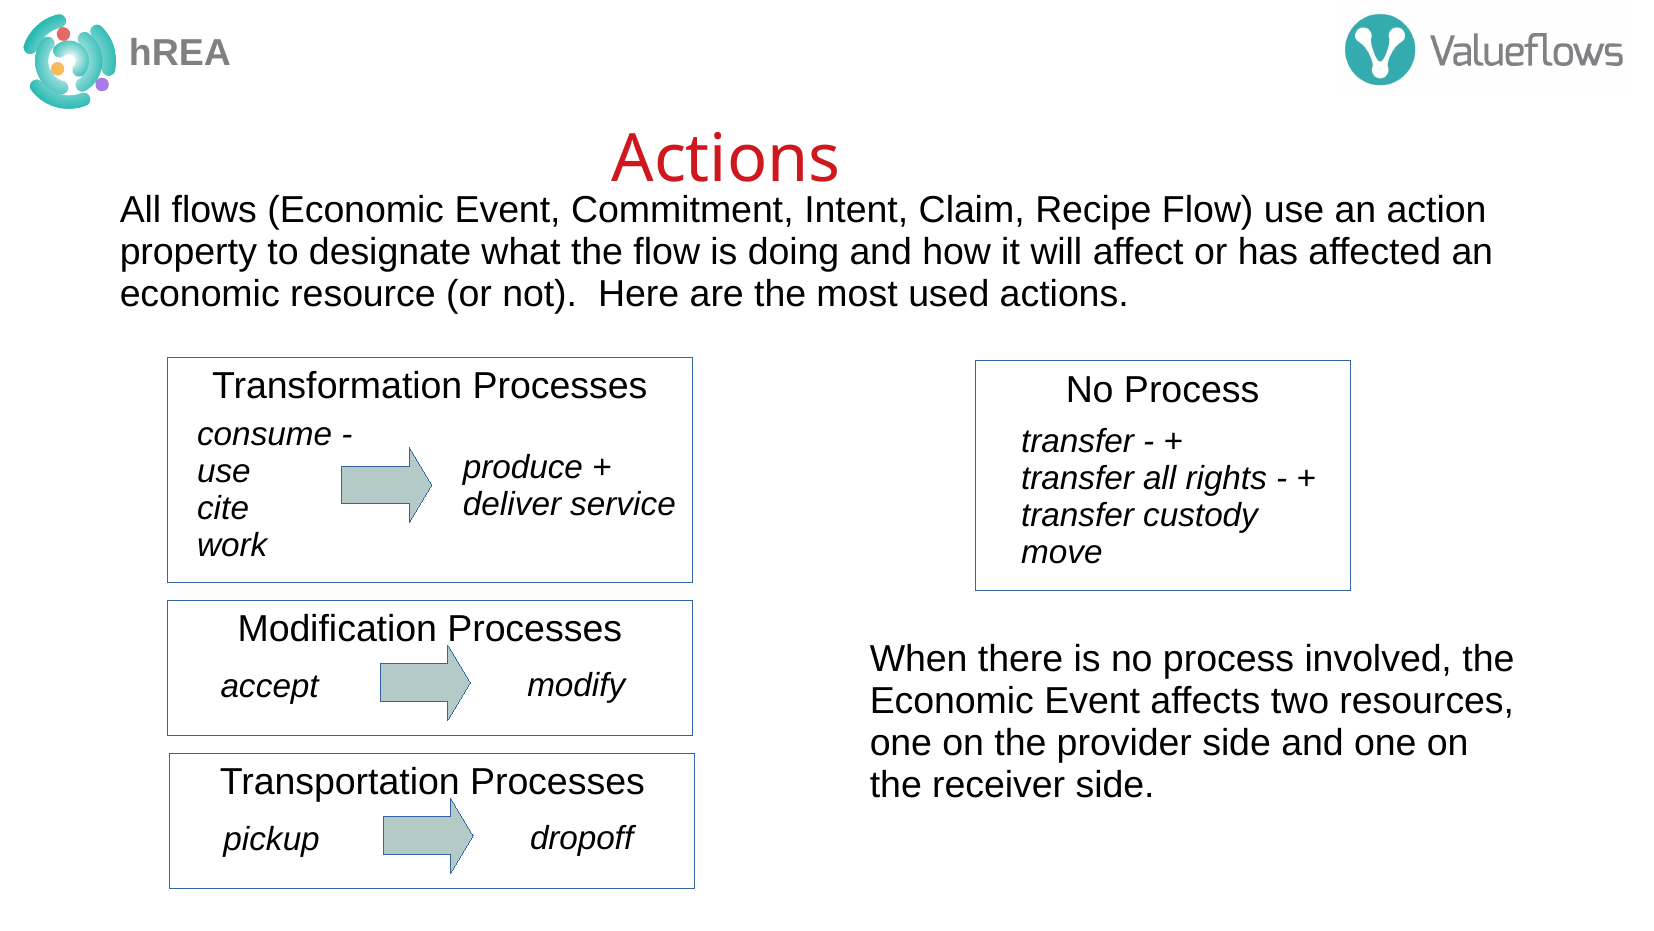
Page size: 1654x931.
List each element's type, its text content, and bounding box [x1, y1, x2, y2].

text_box pickup [208, 813, 335, 866]
text_box Transportation Processes [169, 753, 695, 889]
text_box hREA [114, 24, 250, 81]
text_box dropoff [515, 812, 649, 865]
text_box accept [205, 660, 334, 712]
text_box modify [512, 659, 641, 711]
text_box When there is no process involved, the Economic Event affects two resources, one on the provider side and one on the receiver side. [855, 630, 1546, 886]
text_box [341, 447, 432, 523]
text_box Modification Processes [167, 600, 693, 736]
text_box [380, 645, 471, 721]
text_box No Process [975, 360, 1351, 591]
picture [1335, 3, 1633, 94]
text_box produce + deliver service [448, 440, 692, 530]
text_box transfer - + transfer all rights - + transfer custody move [1006, 414, 1336, 615]
picture [21, 13, 116, 109]
text_box [383, 798, 474, 874]
text_box consume - use cite work [182, 408, 376, 600]
text_box All flows (Economic Event, Commitment, Intent, Claim, Recipe Flow) use an action property to designate what the flow is doing and how it will affect or has affected an economic resource (or not). Here are the most used actions. [105, 180, 1546, 322]
text_box Actions [44, 102, 1409, 193]
text_box Transformation Processes [167, 357, 693, 583]
